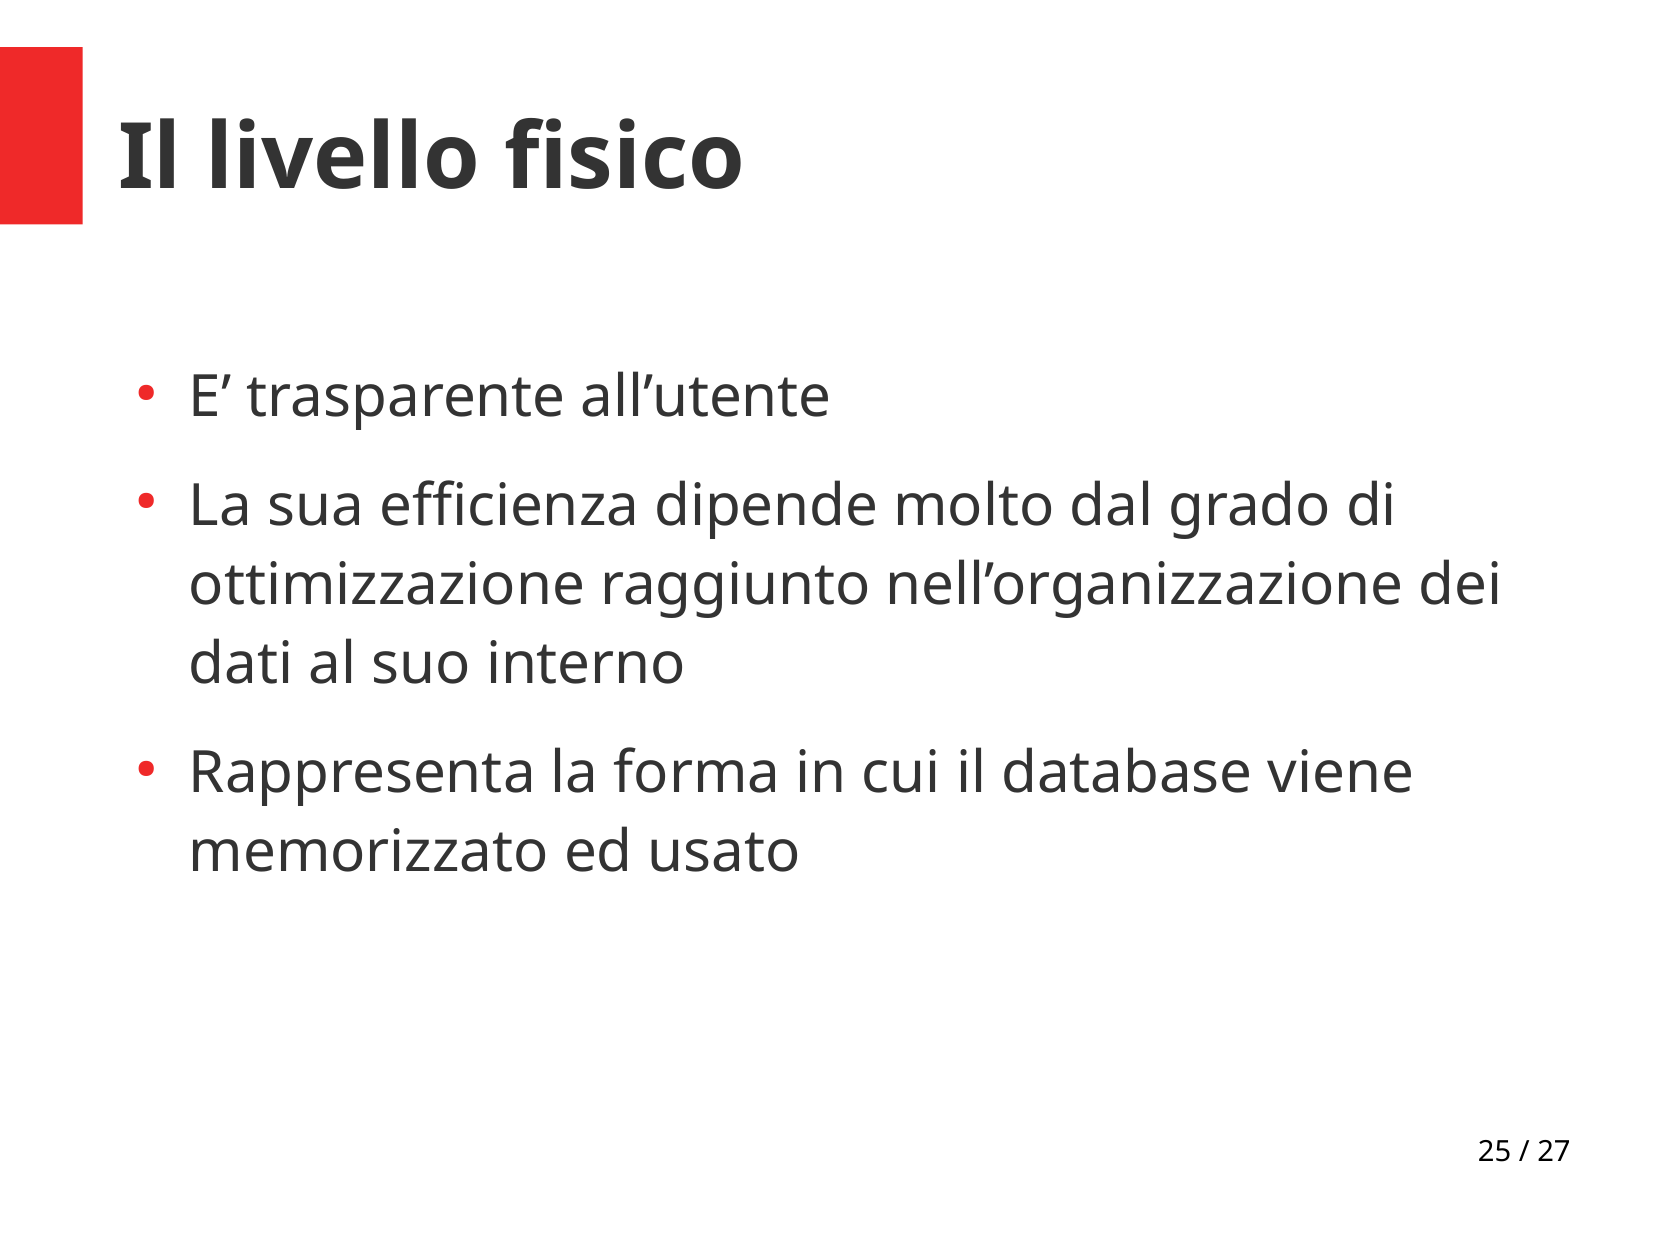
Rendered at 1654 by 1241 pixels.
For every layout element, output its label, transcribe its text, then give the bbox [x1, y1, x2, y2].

list E’ trasparente all’utente La sua efficienza dipende molto dal grado di ottimizzazione raggiunto nell’organizzazione dei dati al suo interno Rappresenta la forma in cui il database viene memorizzato ed usato [118, 354, 1536, 1074]
title Il livello fisico [118, 49, 1571, 257]
